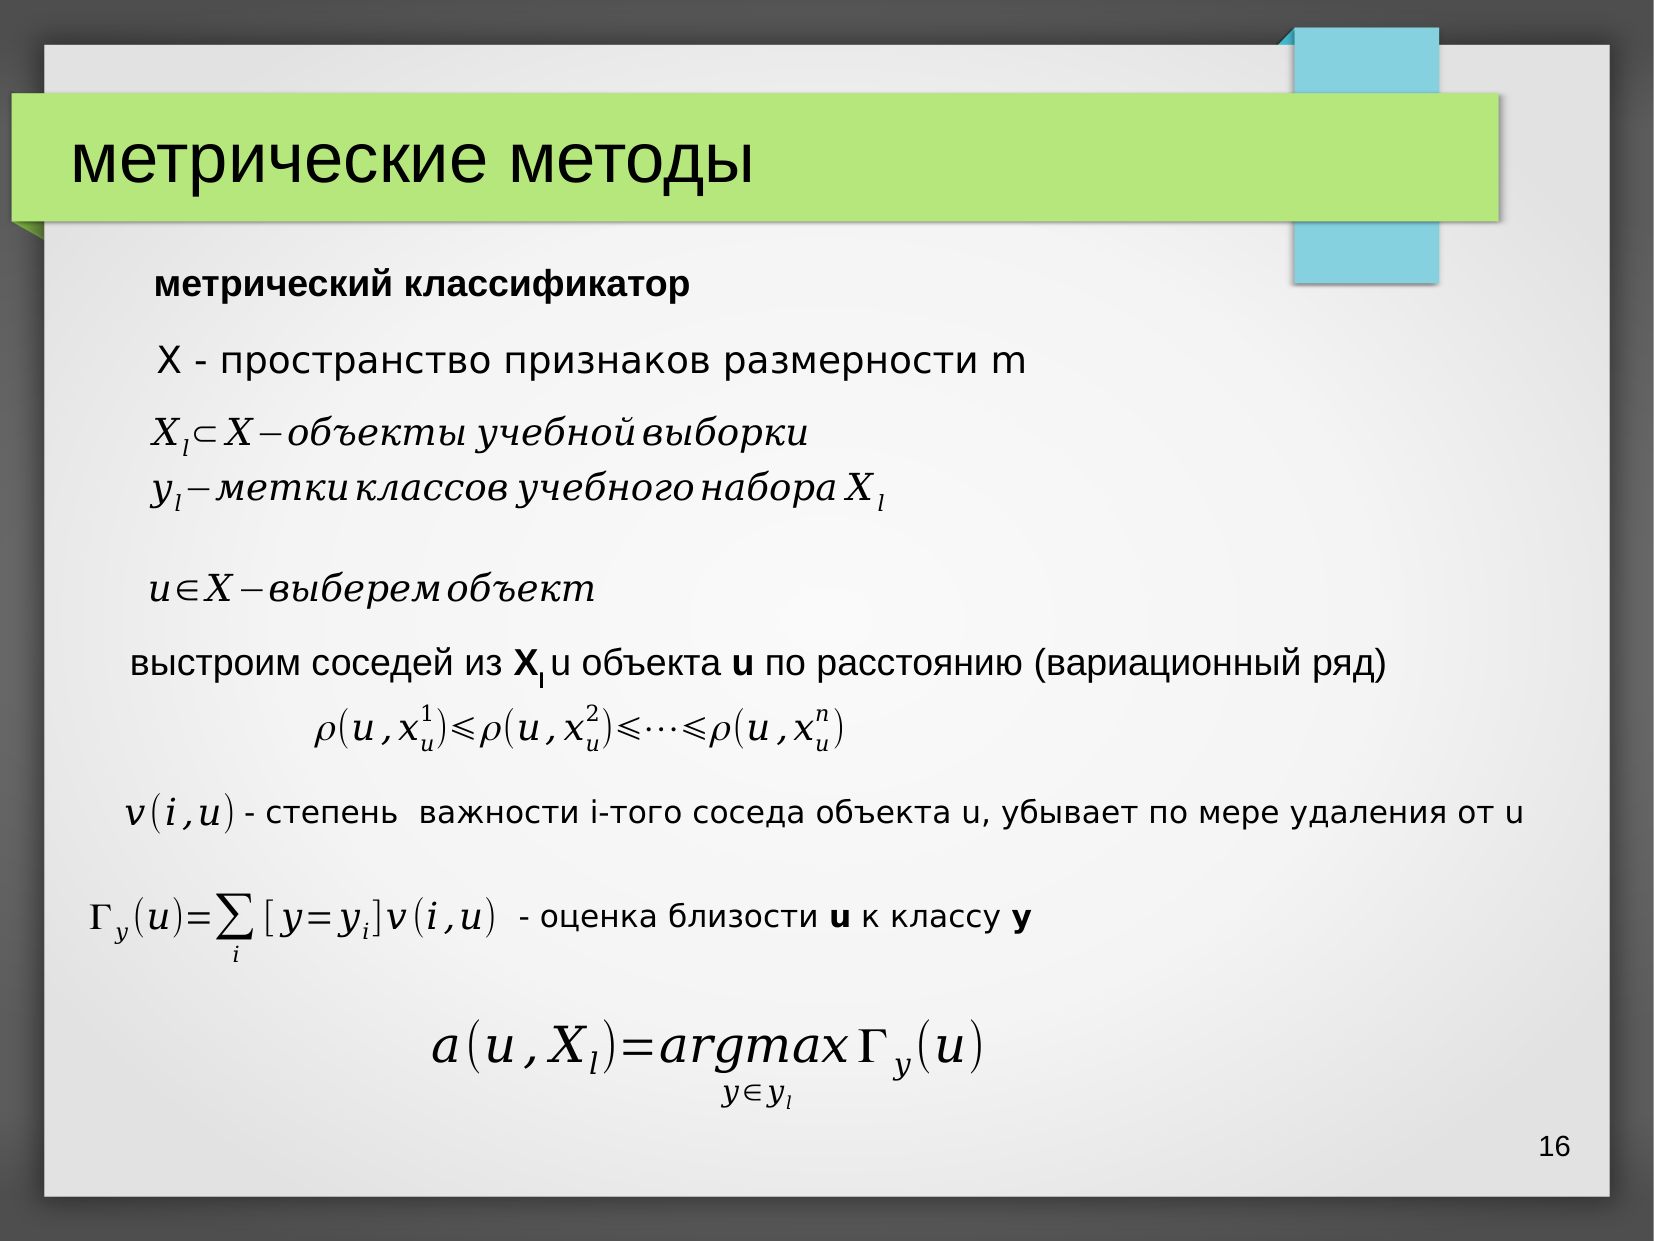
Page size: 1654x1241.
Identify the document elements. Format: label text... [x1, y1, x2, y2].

chart [82, 890, 504, 969]
text_box X - пространство признаков размерности m [141, 331, 1043, 390]
chart [425, 1015, 992, 1114]
chart [141, 566, 604, 611]
picture [0, 0, 1654, 1241]
chart [141, 466, 891, 516]
text_box выстроим соседей из Xl u объекта u по расстоянию (вариационный ряд) [129, 637, 1512, 697]
chart [141, 410, 816, 461]
chart [118, 791, 219, 837]
subtitle метрический классификатор [153, 259, 815, 307]
chart [307, 701, 851, 756]
text_box - степень важности i-того соседа объекта u, убывает по мере удаления от u [219, 787, 1607, 839]
title метрические методы [70, 118, 1205, 199]
text_box - оценка близости u к классу y [494, 890, 1052, 950]
